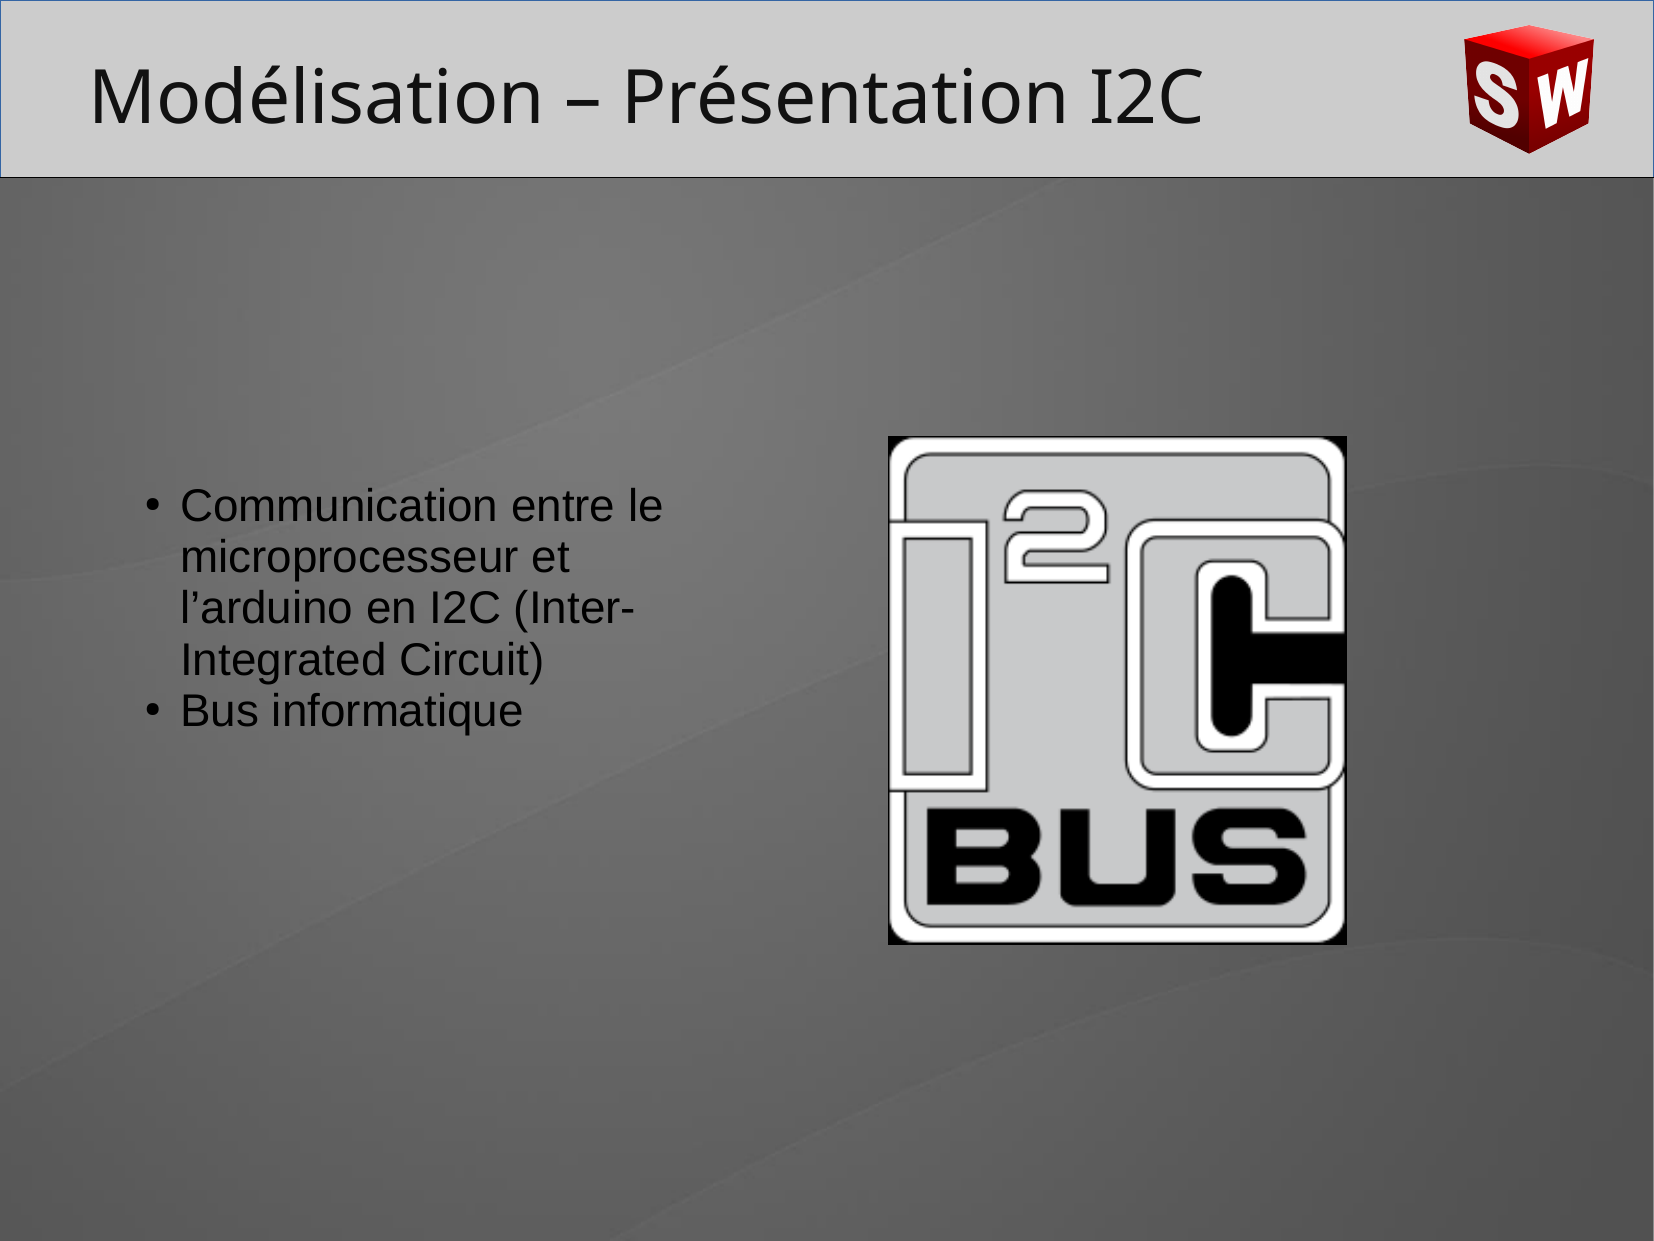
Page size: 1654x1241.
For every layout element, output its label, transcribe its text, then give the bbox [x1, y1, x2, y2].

picture [0, 178, 1654, 1241]
picture [1464, 25, 1594, 154]
text_box Modélisation – Présentation I2C [0, 35, 1465, 254]
text_box Communication entre le microprocesseur et l’arduino en I2C (Inter-Integrated Circuit) Bus informatique [129, 472, 697, 742]
text_box [0, 0, 1654, 177]
